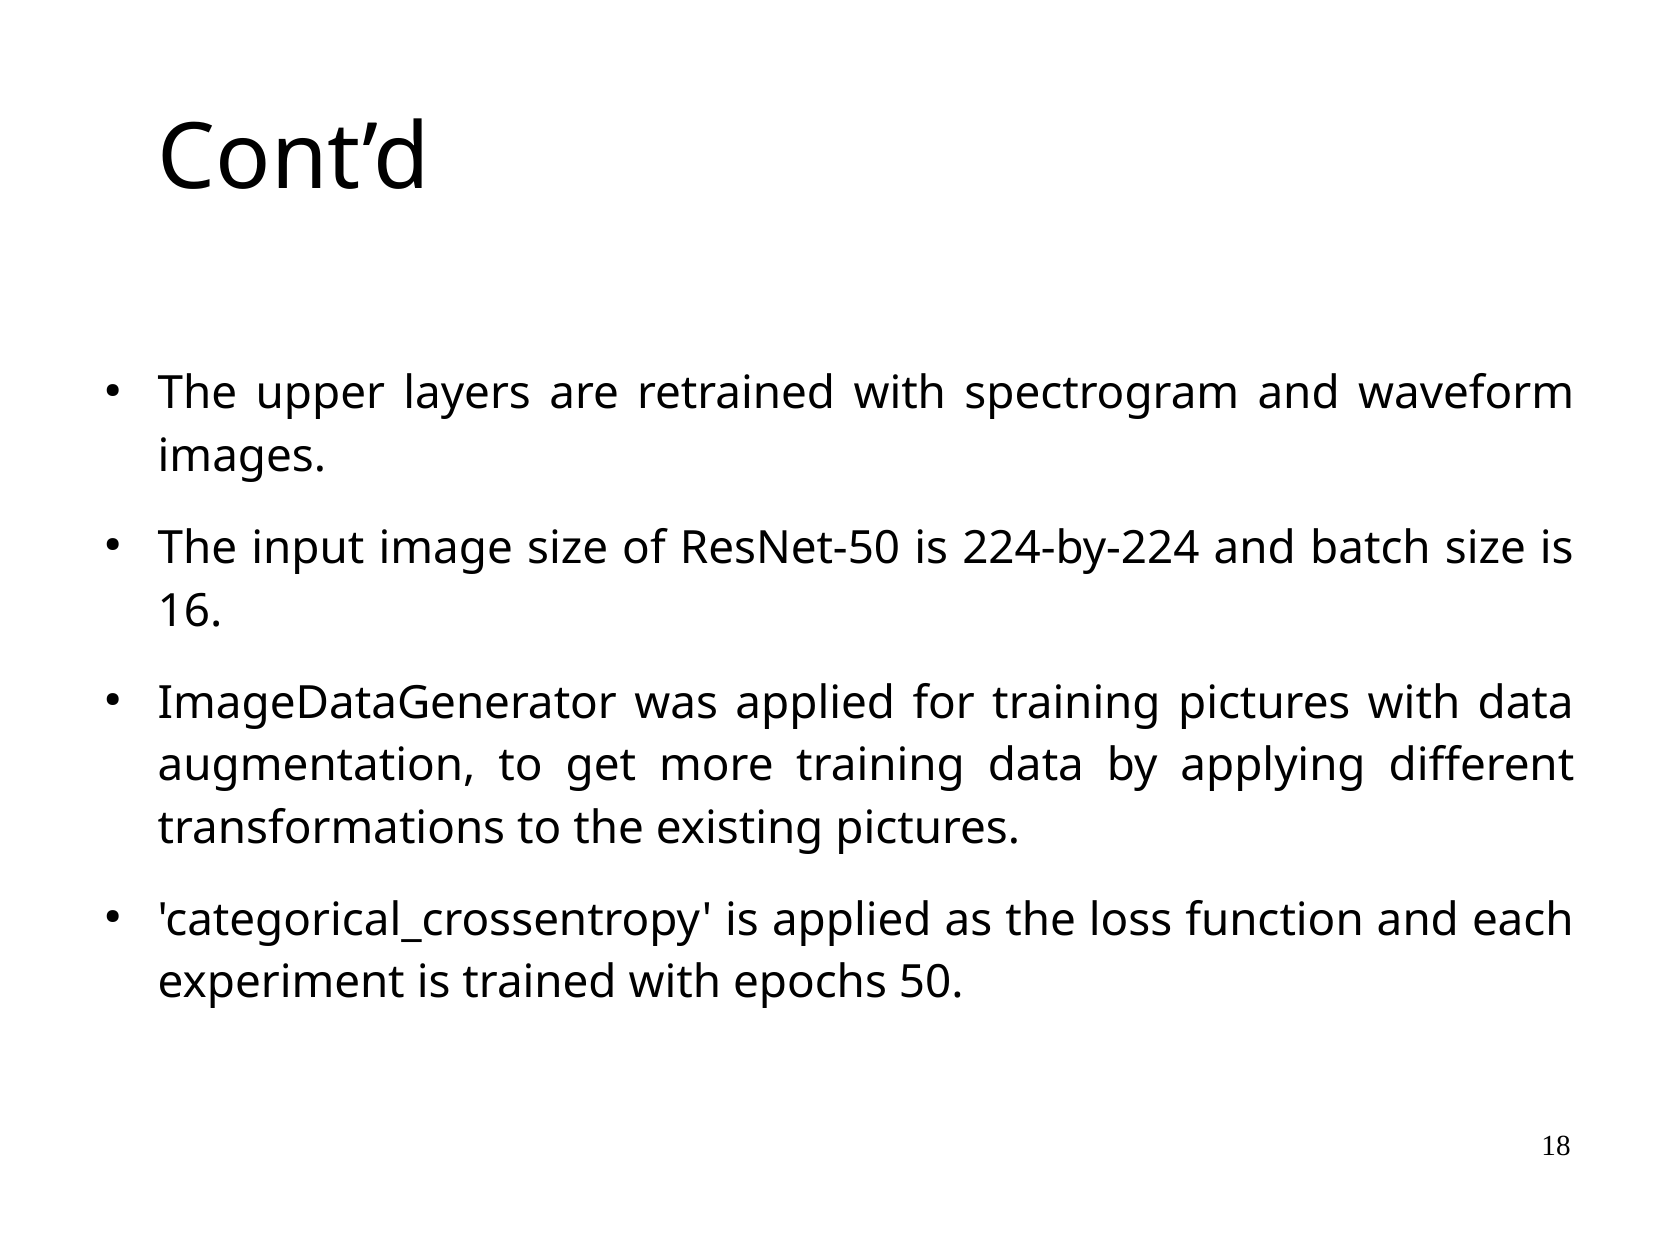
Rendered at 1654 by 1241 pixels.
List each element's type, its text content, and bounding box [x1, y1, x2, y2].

title Cont’d [82, 49, 1571, 257]
list The upper layers are retrained with spectrogram and waveform images. The input image size of ResNet-50 is 224-by-224 and batch size is 16. ImageDataGenerator was applied for training pictures with data augmentation, to get more training data by applying different transformations to the existing pictures. 'categorical_crossentropy' is applied as the loss function and each experiment is trained with epochs 50. [86, 360, 1576, 1080]
